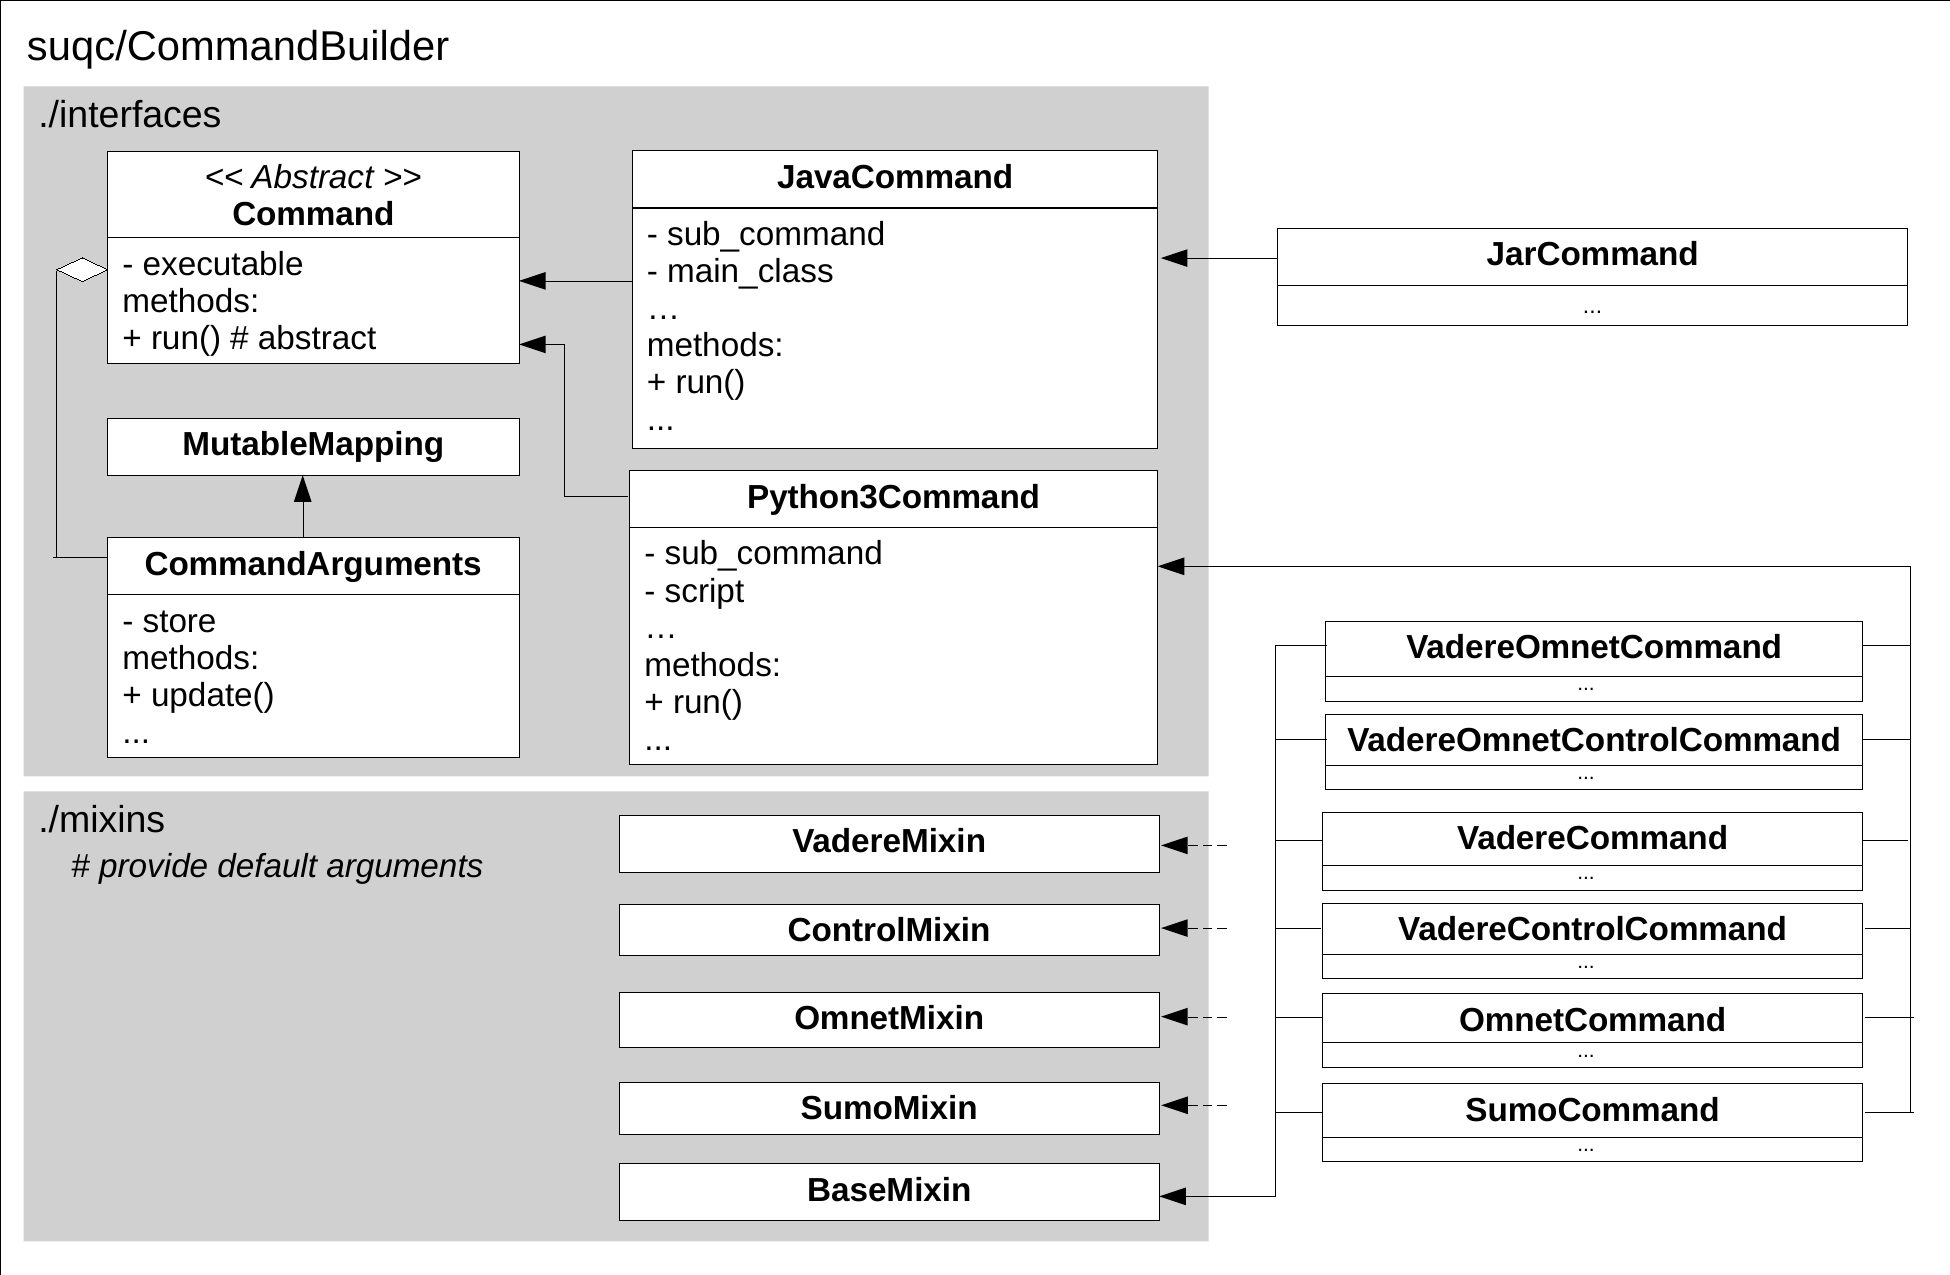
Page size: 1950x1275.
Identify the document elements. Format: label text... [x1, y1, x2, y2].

text_box [1322, 954, 1562, 979]
text_box VadereMixin [619, 815, 1160, 873]
text_box [1325, 765, 1562, 790]
text_box VadereControlCommand [1322, 903, 1863, 954]
text_box MutableMapping [107, 418, 520, 476]
text_box ... [1562, 753, 1668, 792]
text_box suqc/CommandBuilder [12, 15, 541, 123]
text_box VadereOmnetCommand [1325, 621, 1863, 676]
text_box # provide default arguments [56, 840, 597, 940]
text_box ... [1562, 1031, 1668, 1070]
text_box [56, 257, 108, 282]
text_box JarCommand [1277, 228, 1908, 285]
text_box OmnetMixin [619, 992, 1160, 1048]
text_box ./mixins [23, 791, 1209, 1242]
text_box [1668, 954, 1863, 979]
text_box [1668, 765, 1863, 790]
text_box [1325, 676, 1562, 702]
text_box SumoMixin [619, 1082, 1160, 1135]
text_box SumoCommand [1322, 1083, 1863, 1137]
text_box [1668, 676, 1863, 702]
text_box - executable methods: + run() # abstract [107, 237, 520, 364]
text_box CommandArguments [107, 537, 520, 594]
text_box ./interfaces [23, 86, 1209, 777]
text_box [1322, 1042, 1562, 1068]
text_box ... [1562, 853, 1668, 892]
text_box << Abstract >> Command [107, 151, 520, 237]
text_box - sub_command - script … methods: + run() ... [629, 527, 1158, 765]
text_box BaseMixin [619, 1163, 1160, 1221]
text_box ... [1562, 1125, 1668, 1164]
text_box - store methods: + update() ... [107, 594, 520, 758]
text_box Python3Command [629, 470, 1158, 527]
text_box ControlMixin [619, 904, 1160, 956]
text_box - sub_command - main_class … methods: + run() ... [632, 208, 1158, 449]
text_box [1668, 865, 1863, 891]
text_box OmnetCommand [1322, 993, 1863, 1042]
text_box VadereOmnetControlCommand [1325, 714, 1863, 765]
text_box [1322, 865, 1562, 891]
text_box [1668, 1042, 1863, 1068]
text_box JavaCommand [632, 150, 1158, 208]
text_box [1668, 1137, 1863, 1162]
text_box ... [1562, 942, 1668, 981]
text_box ... [1562, 664, 1668, 703]
text_box [1322, 1137, 1562, 1162]
text_box VadereCommand [1322, 812, 1863, 865]
text_box ... [1277, 285, 1908, 326]
